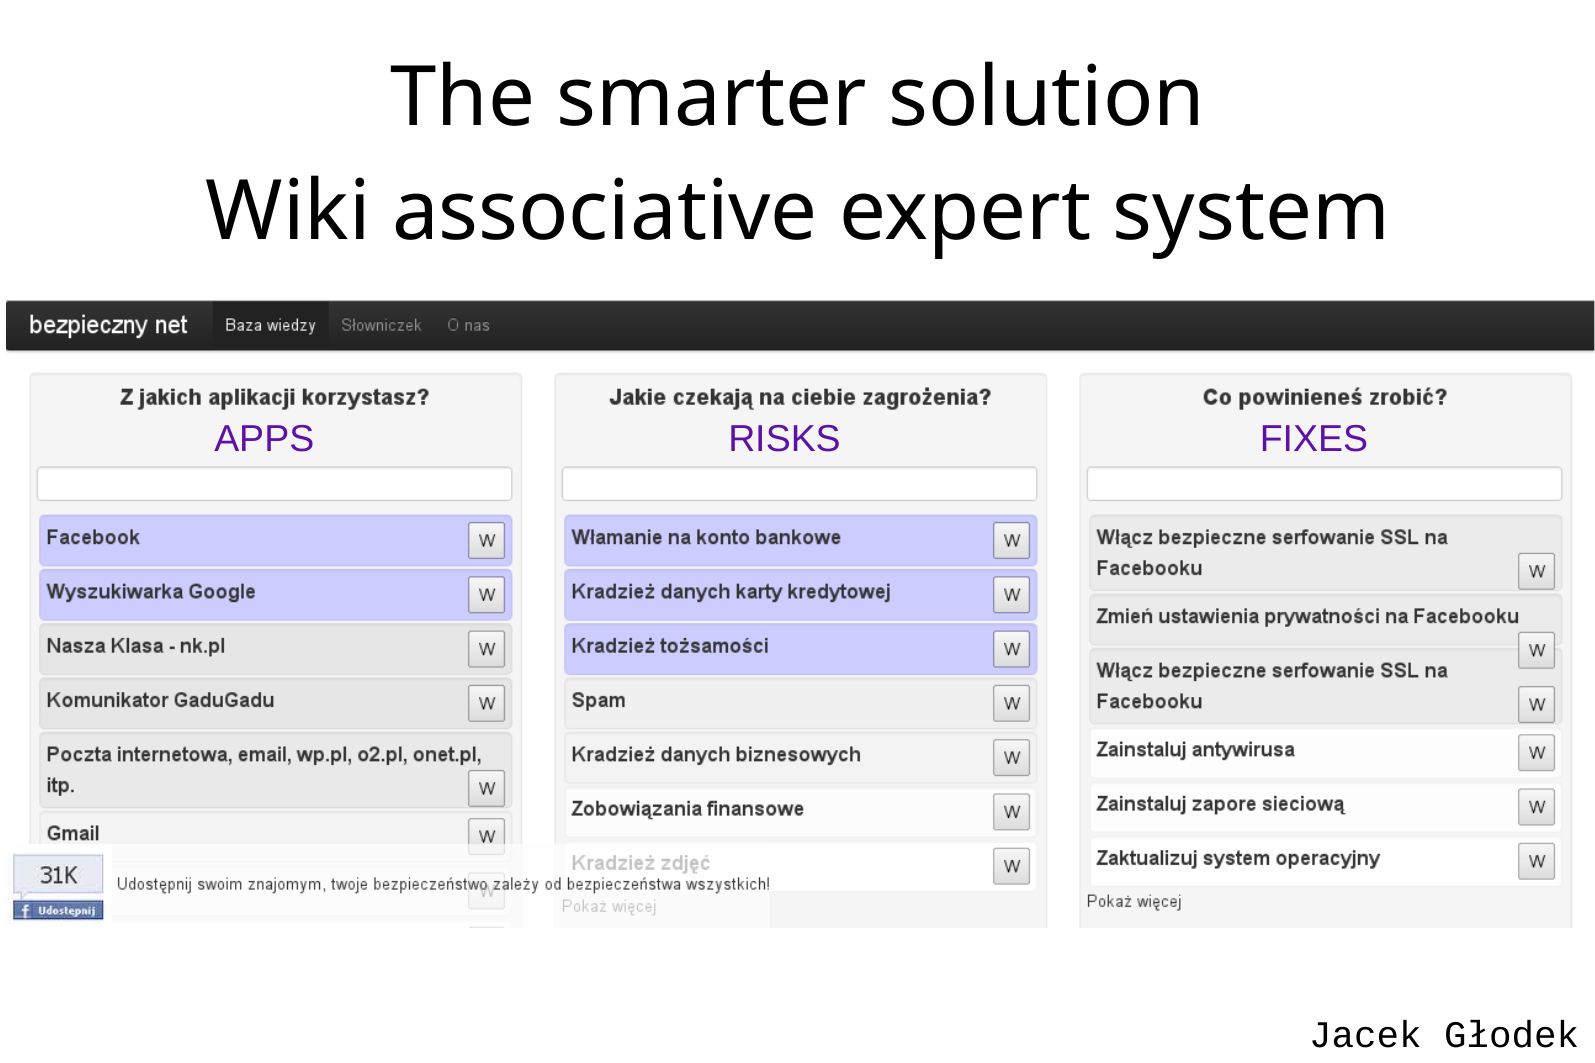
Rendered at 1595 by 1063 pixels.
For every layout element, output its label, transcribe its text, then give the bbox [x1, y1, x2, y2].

text_box The smarter solution Wiki associative expert system [67, 29, 1530, 249]
text_box FIXES [1245, 409, 1383, 467]
text_box APPS [199, 409, 330, 467]
picture [6, 300, 1595, 928]
text_box Jacek Głodek [1294, 1008, 1595, 1063]
text_box RISKS [713, 409, 856, 467]
